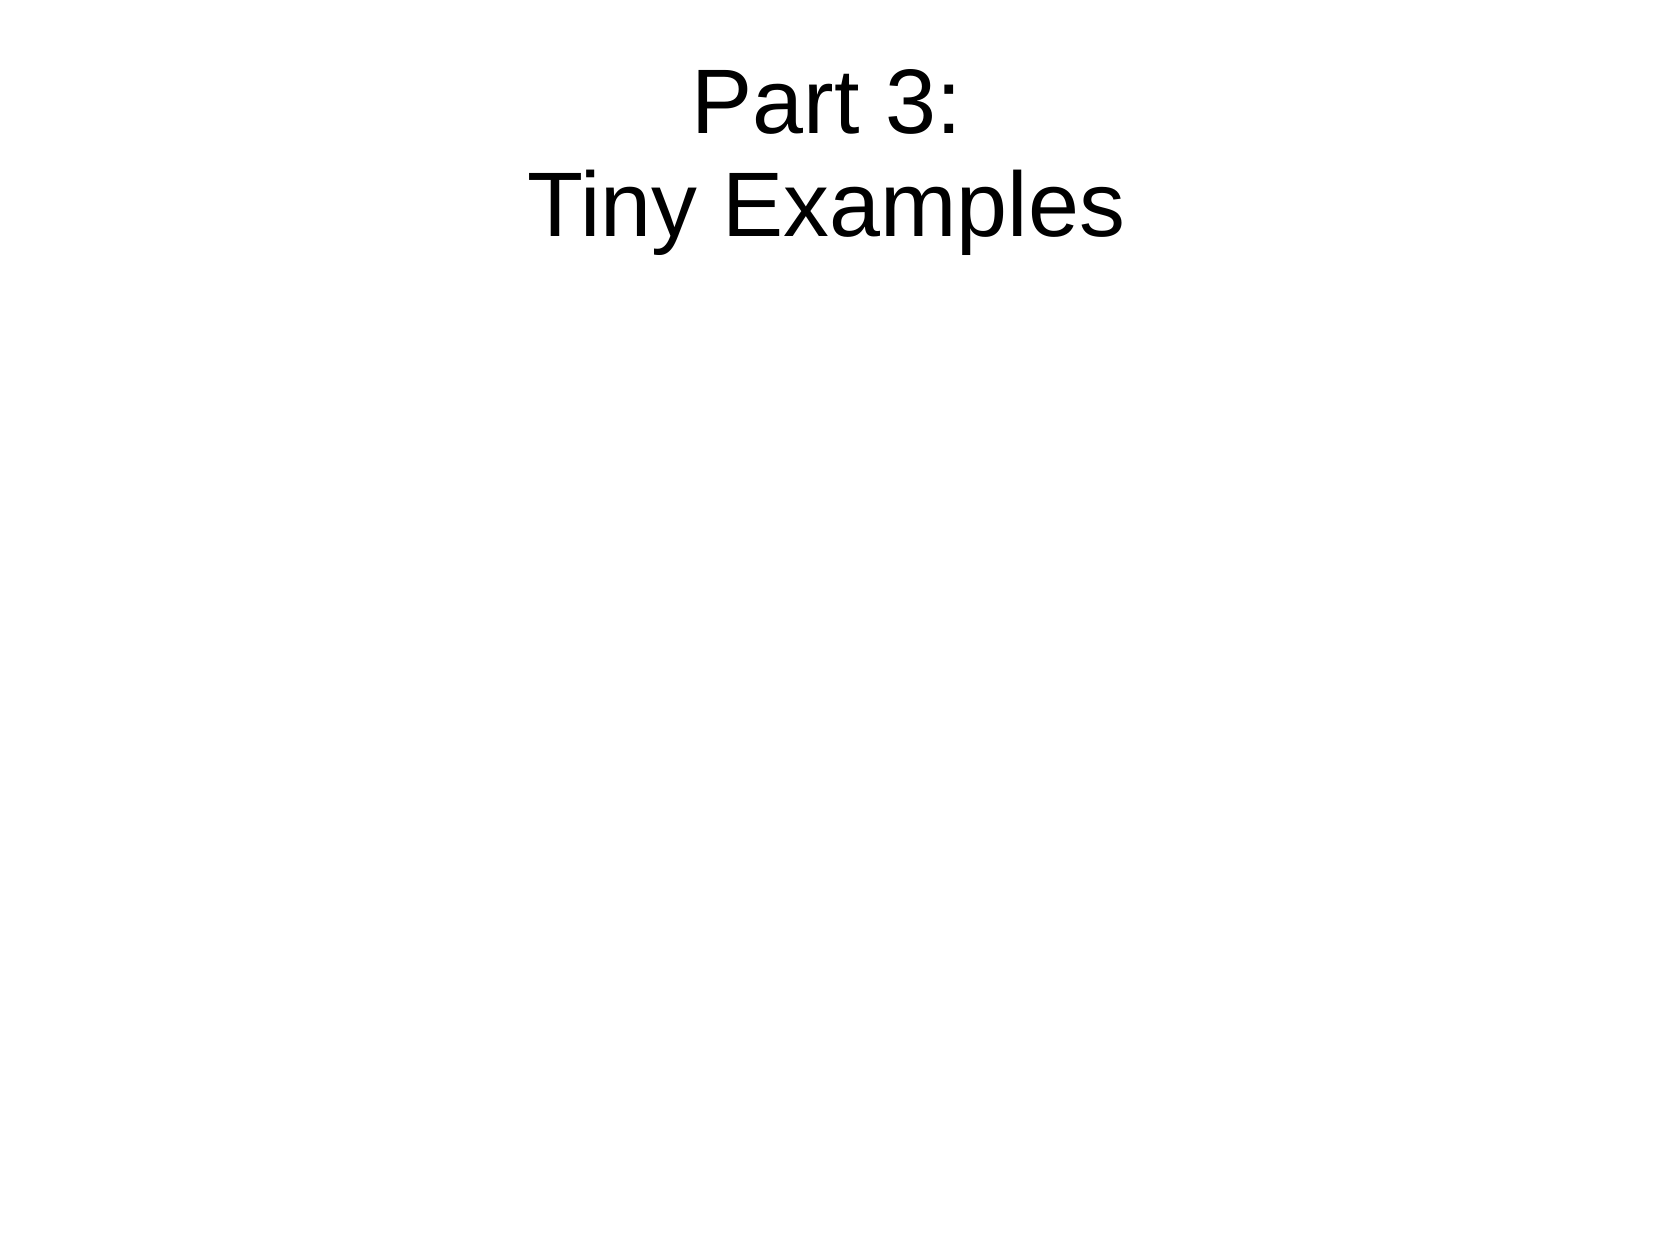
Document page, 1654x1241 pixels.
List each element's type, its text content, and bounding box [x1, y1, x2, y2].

title Part 3: Tiny Examples [82, 45, 1571, 261]
